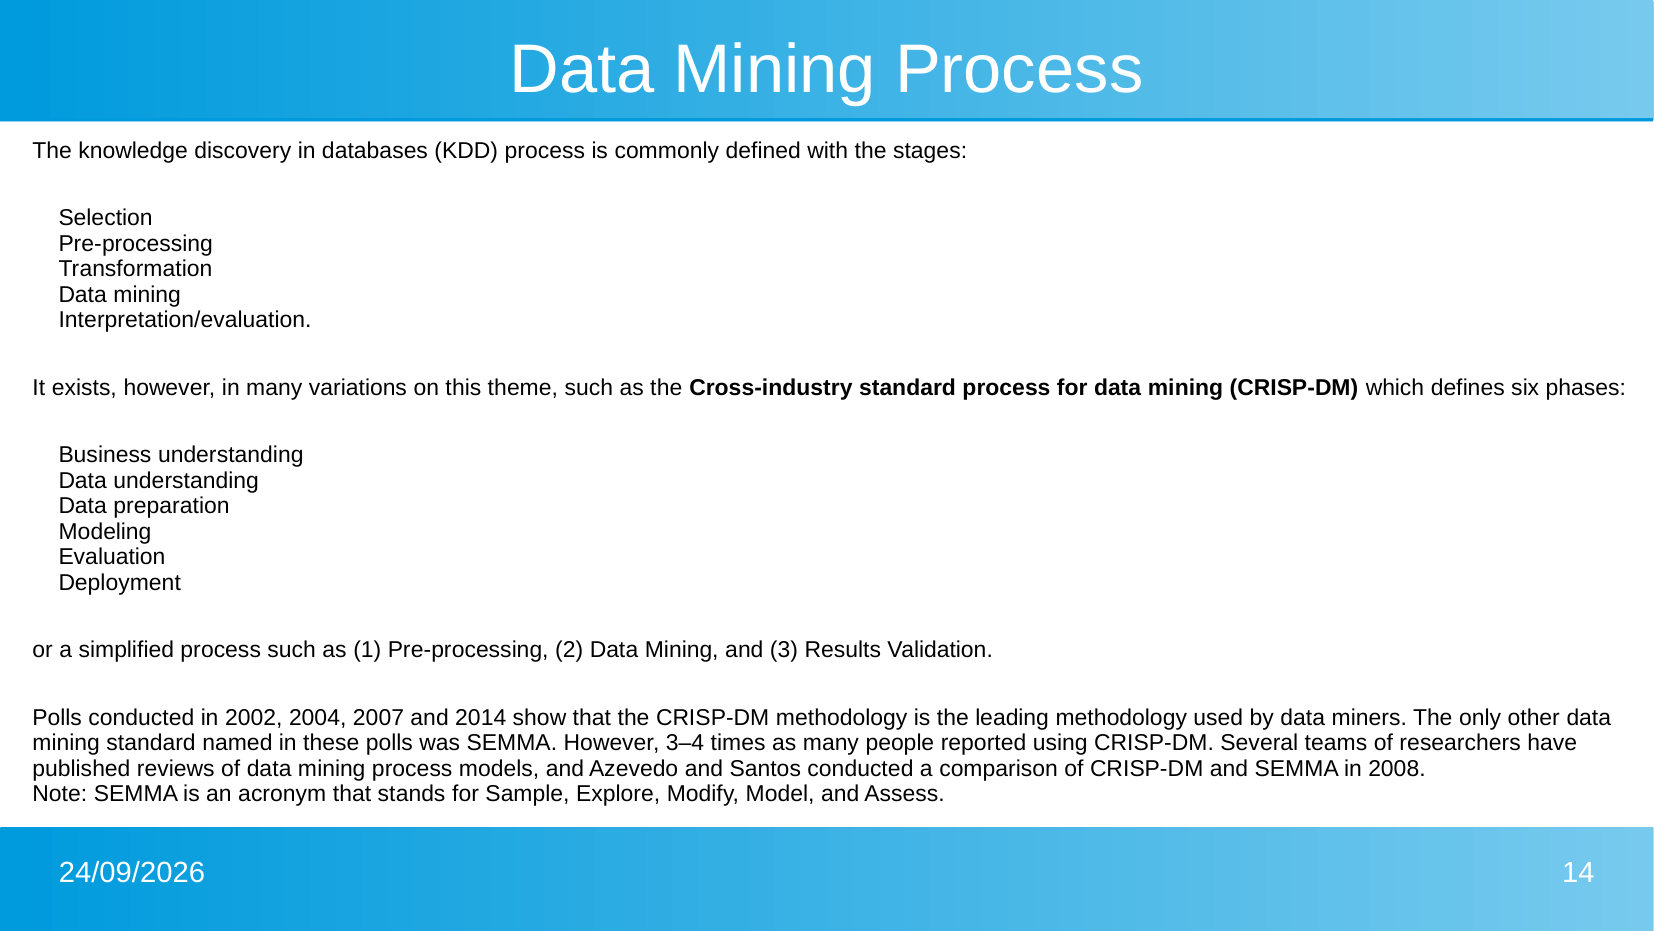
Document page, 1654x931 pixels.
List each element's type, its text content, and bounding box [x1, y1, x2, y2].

title Data Mining Process [59, 29, 1595, 108]
text_box The knowledge discovery in databases (KDD) process is commonly defined with the stages: Selection Pre-processing Transformation Data mining Interpretation/evaluation. It exists, however, in many variations on this theme, such as the Cross-industry standard process for data mining (CRISP-DM) which defines six phases: Business understanding Data understanding Data preparation Modeling Evaluation Deployment or a simplified process such as (1) Pre-processing, (2) Data Mining, and (3) Results Validation. Polls conducted in 2002, 2004, 2007 and 2014 show that the CRISP-DM methodology is the leading methodology used by data miners. The only other data mining standard named in these polls was SEMMA. However, 3–4 times as many people reported using CRISP-DM. Several teams of researchers have published reviews of data mining process models, and Azevedo and Santos conducted a comparison of CRISP-DM and SEMMA in 2008. Note: SEMMA is an acronym that stands for Sample, Explore, Modify, Model, and Assess. [17, 129, 1642, 931]
